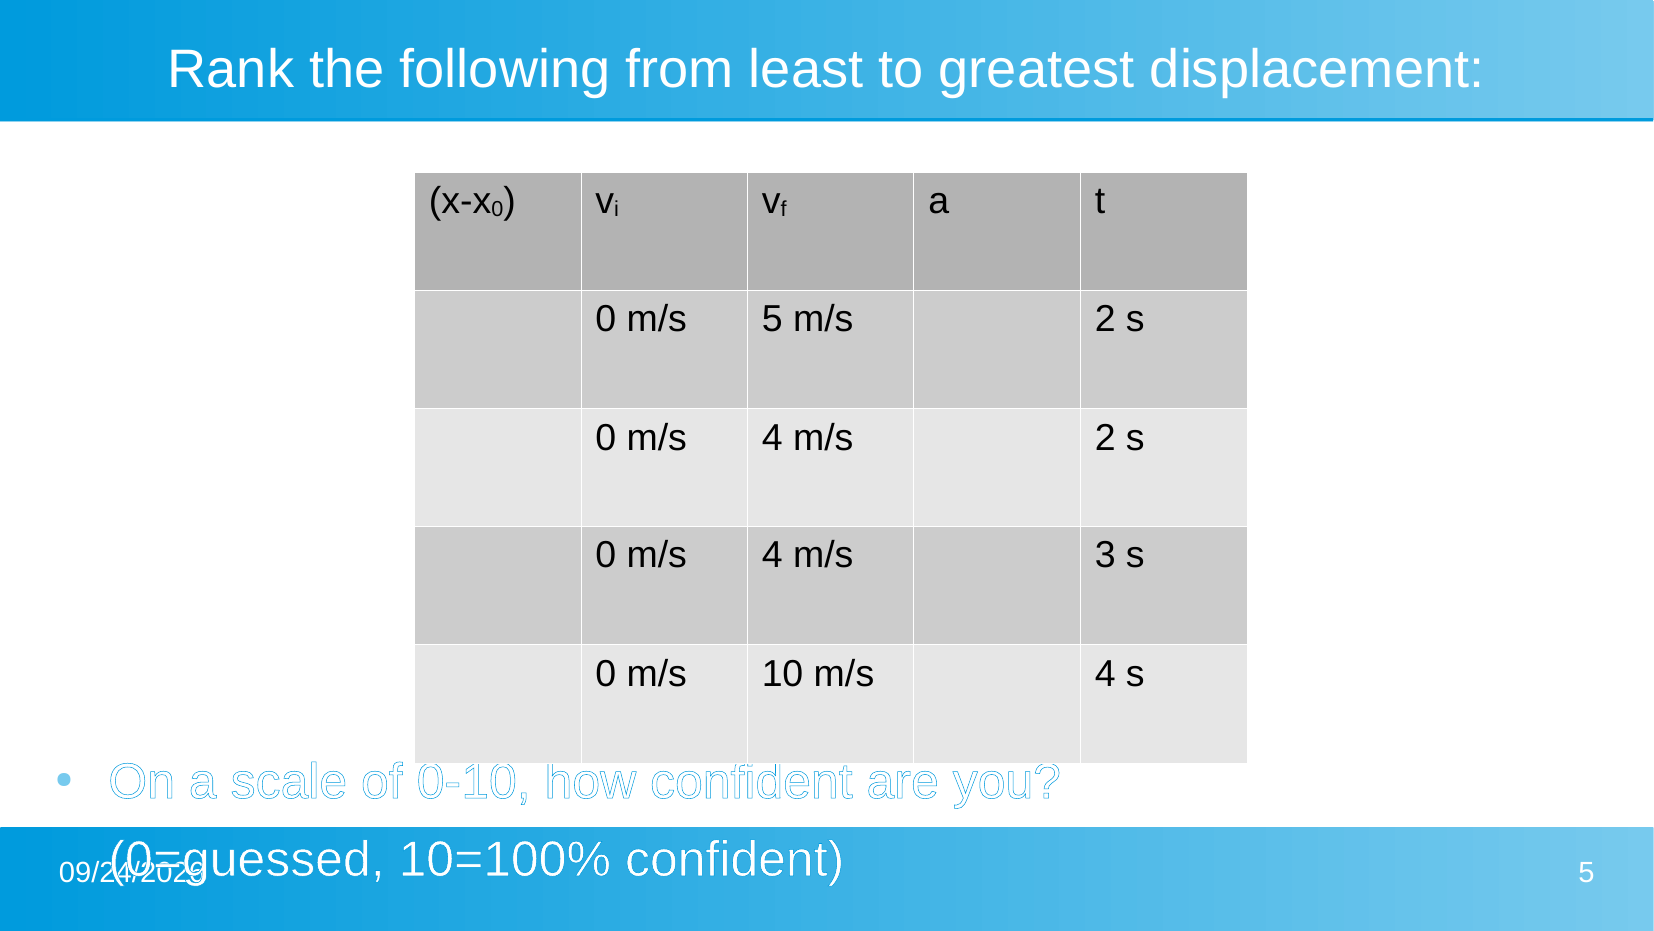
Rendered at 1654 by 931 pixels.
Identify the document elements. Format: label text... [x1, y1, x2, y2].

table_cell 4 m/s [748, 527, 913, 644]
table_cell 10 m/s [748, 645, 913, 763]
title Rank the following from least to greatest displacement: [59, 8, 1595, 130]
table_cell [415, 291, 581, 408]
table_header a [914, 173, 1080, 290]
table_cell 0 m/s [582, 291, 747, 408]
list On a scale of 0-10, how confident are you? (0=guessed, 10=100% confident) [37, 675, 1573, 931]
table_cell [914, 645, 1080, 763]
table_cell 2 s [1081, 409, 1247, 526]
table_cell 0 m/s [582, 409, 747, 526]
table_cell [415, 527, 581, 644]
table_header t [1081, 173, 1247, 290]
table_cell 4 m/s [748, 409, 913, 526]
table_cell [914, 291, 1080, 408]
table_cell 5 m/s [748, 291, 913, 408]
table_header vf [748, 173, 913, 290]
table_cell 2 s [1081, 291, 1247, 408]
table_cell 4 s [1081, 645, 1247, 763]
table_cell [415, 645, 581, 763]
table_cell [914, 527, 1080, 644]
table_header (x-x0) [415, 173, 581, 290]
table_cell 0 m/s [582, 527, 747, 644]
table_cell 0 m/s [582, 645, 747, 763]
table_cell [914, 409, 1080, 526]
table_cell 3 s [1081, 527, 1247, 644]
table_header vi [582, 173, 747, 290]
table_cell [415, 409, 581, 526]
